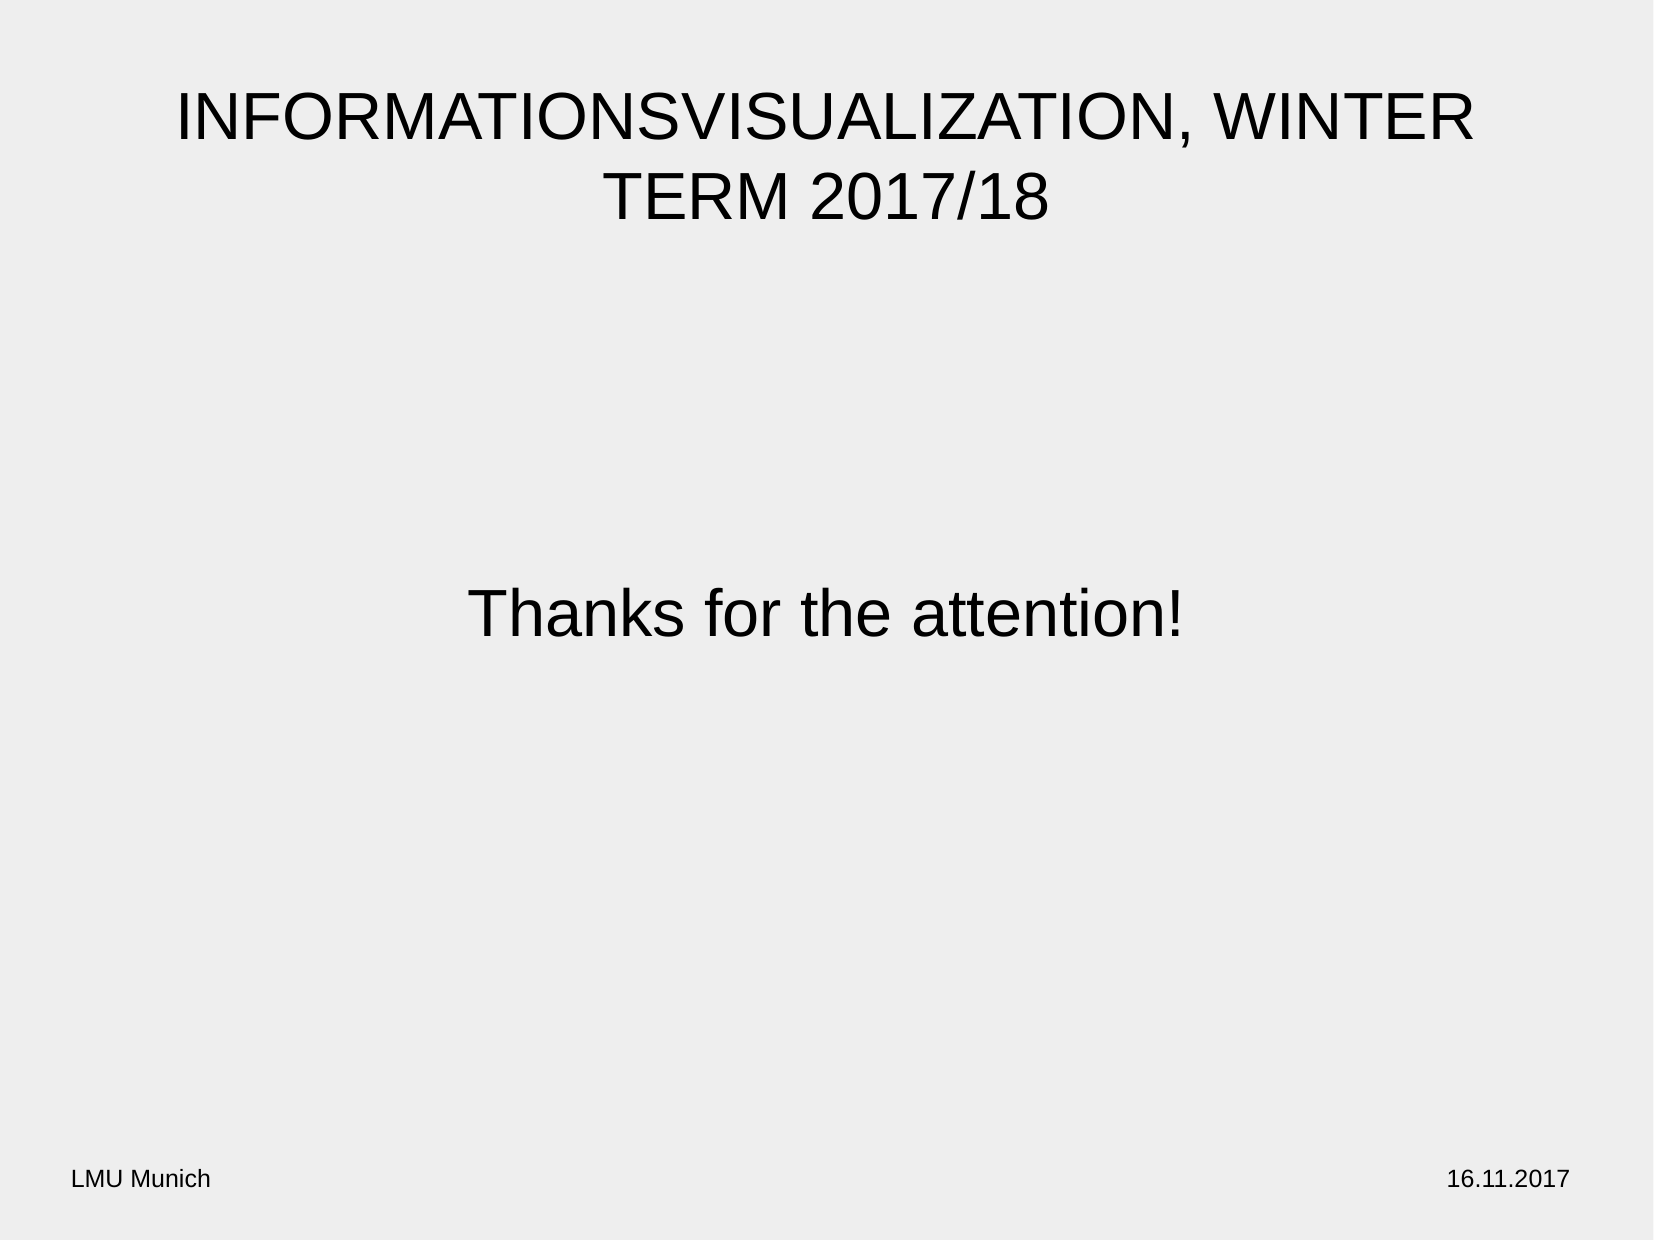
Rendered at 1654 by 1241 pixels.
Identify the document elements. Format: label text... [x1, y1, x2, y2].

text_box LMU Munich [70, 1163, 237, 1192]
text_box 16.11.2017 [1405, 1163, 1571, 1192]
text_box Thanks for the attention! [82, 290, 1571, 1010]
text_box INFORMATIONSVISUALIZATION, WINTER TERM 2017/18 [82, 49, 1571, 257]
